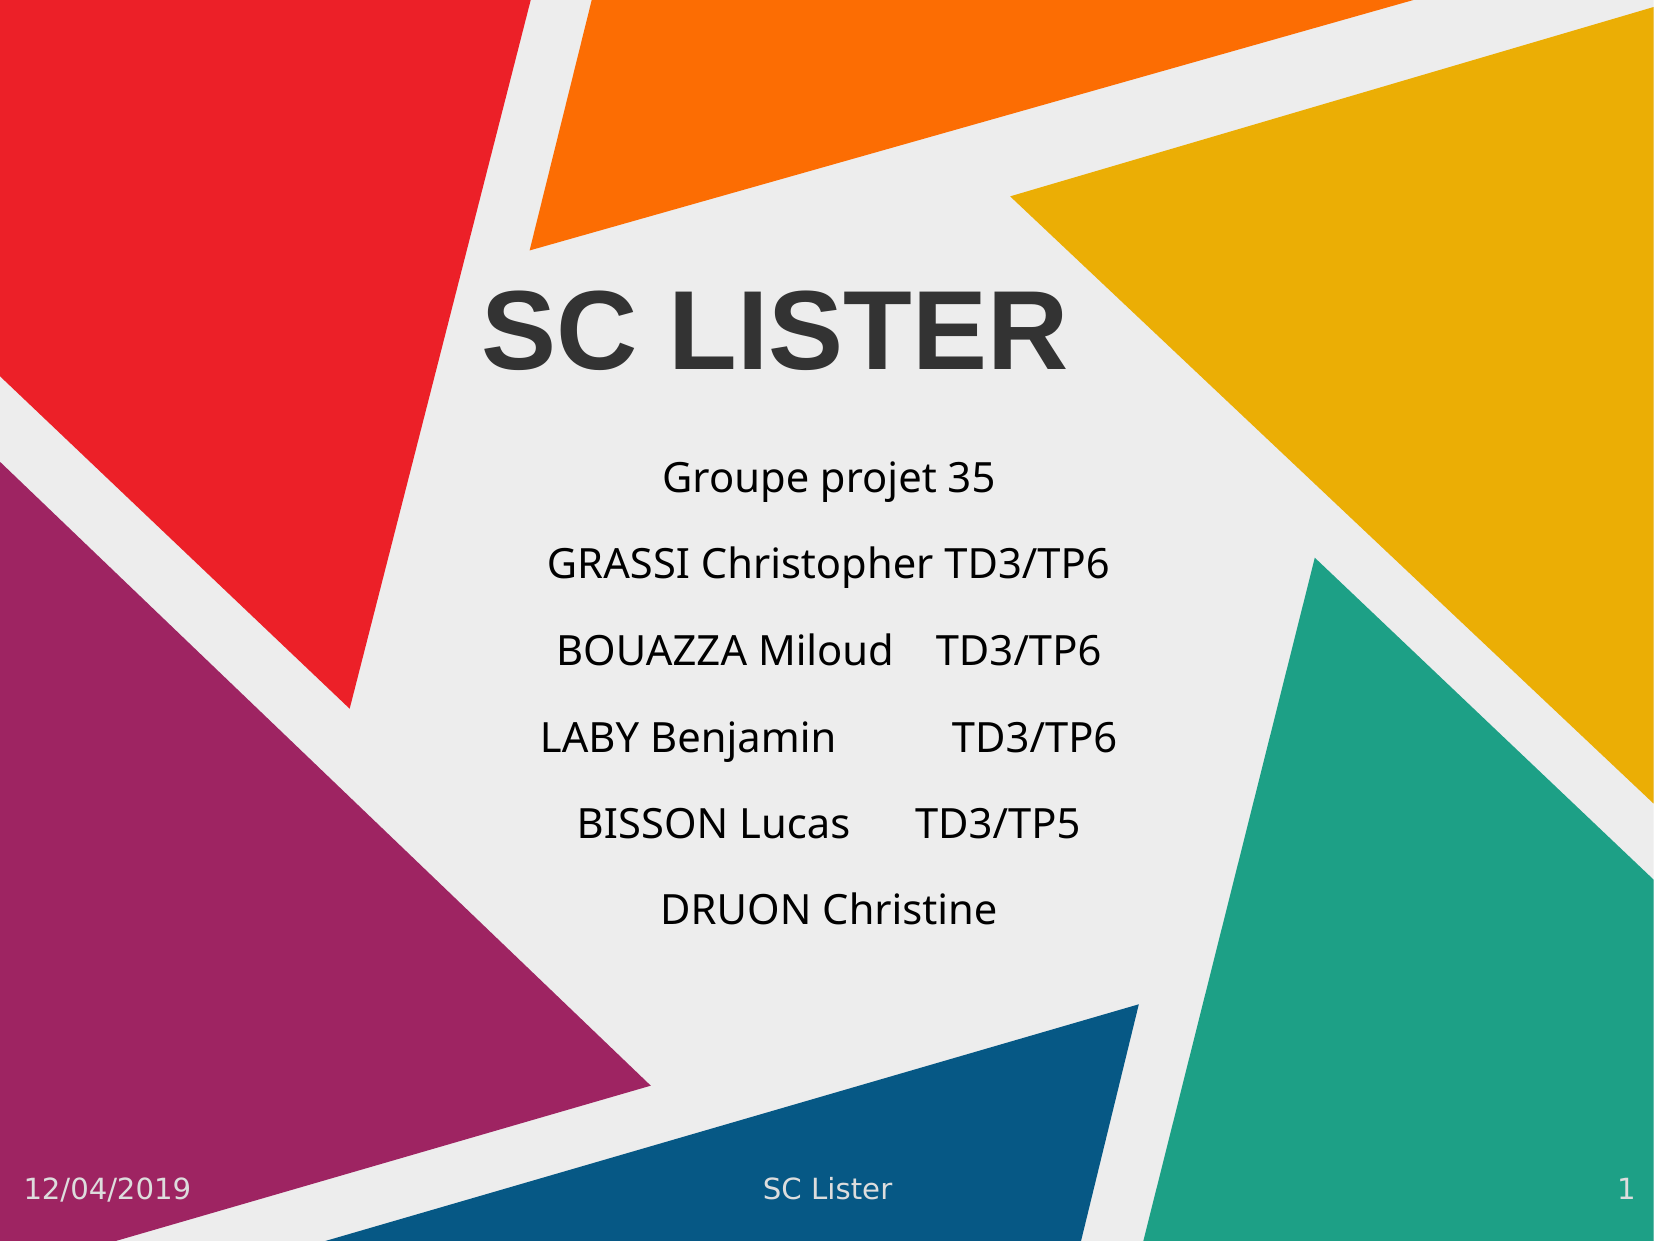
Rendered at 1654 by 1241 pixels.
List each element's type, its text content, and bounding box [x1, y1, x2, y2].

title SC LISTER [416, 226, 1134, 434]
list Groupe projet 35 GRASSI Christopher TD3/TP6 BOUAZZA Miloud TD3/TP6 LABY Benjamin TD3/TP6 BISSON Lucas TD3/TP5 DRUON Christine [467, 447, 1191, 1005]
